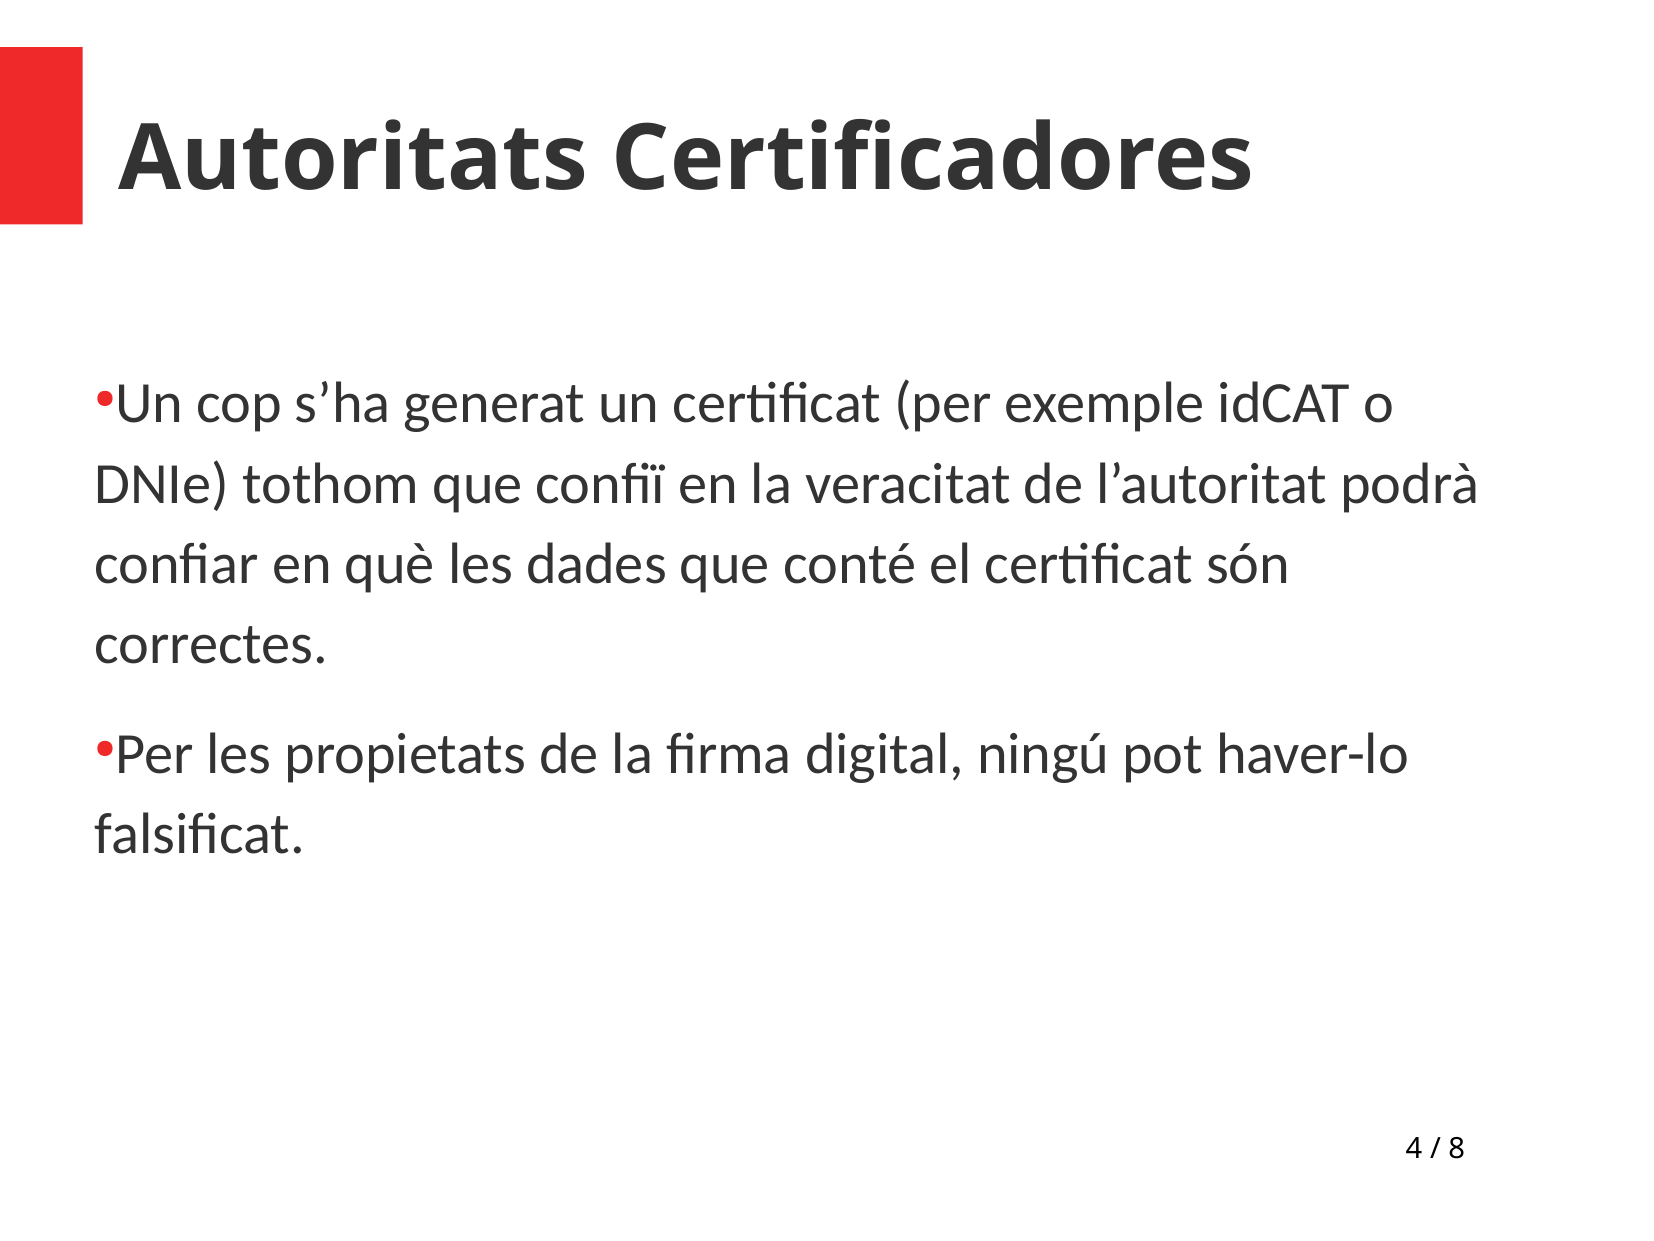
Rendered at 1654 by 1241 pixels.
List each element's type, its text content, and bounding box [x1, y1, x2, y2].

text_box <number> / 8 [1405, 1129, 1571, 1216]
title Autoritats Certificadores [118, 49, 1571, 257]
list Un cop s’ha generat un certificat (per exemple idCAT o DNIe) tothom que confiï en la veracitat de l’autoritat podrà confiar en què les dades que conté el certificat són correctes. Per les propietats de la firma digital, ningú pot haver-lo falsificat. [94, 354, 1512, 1074]
